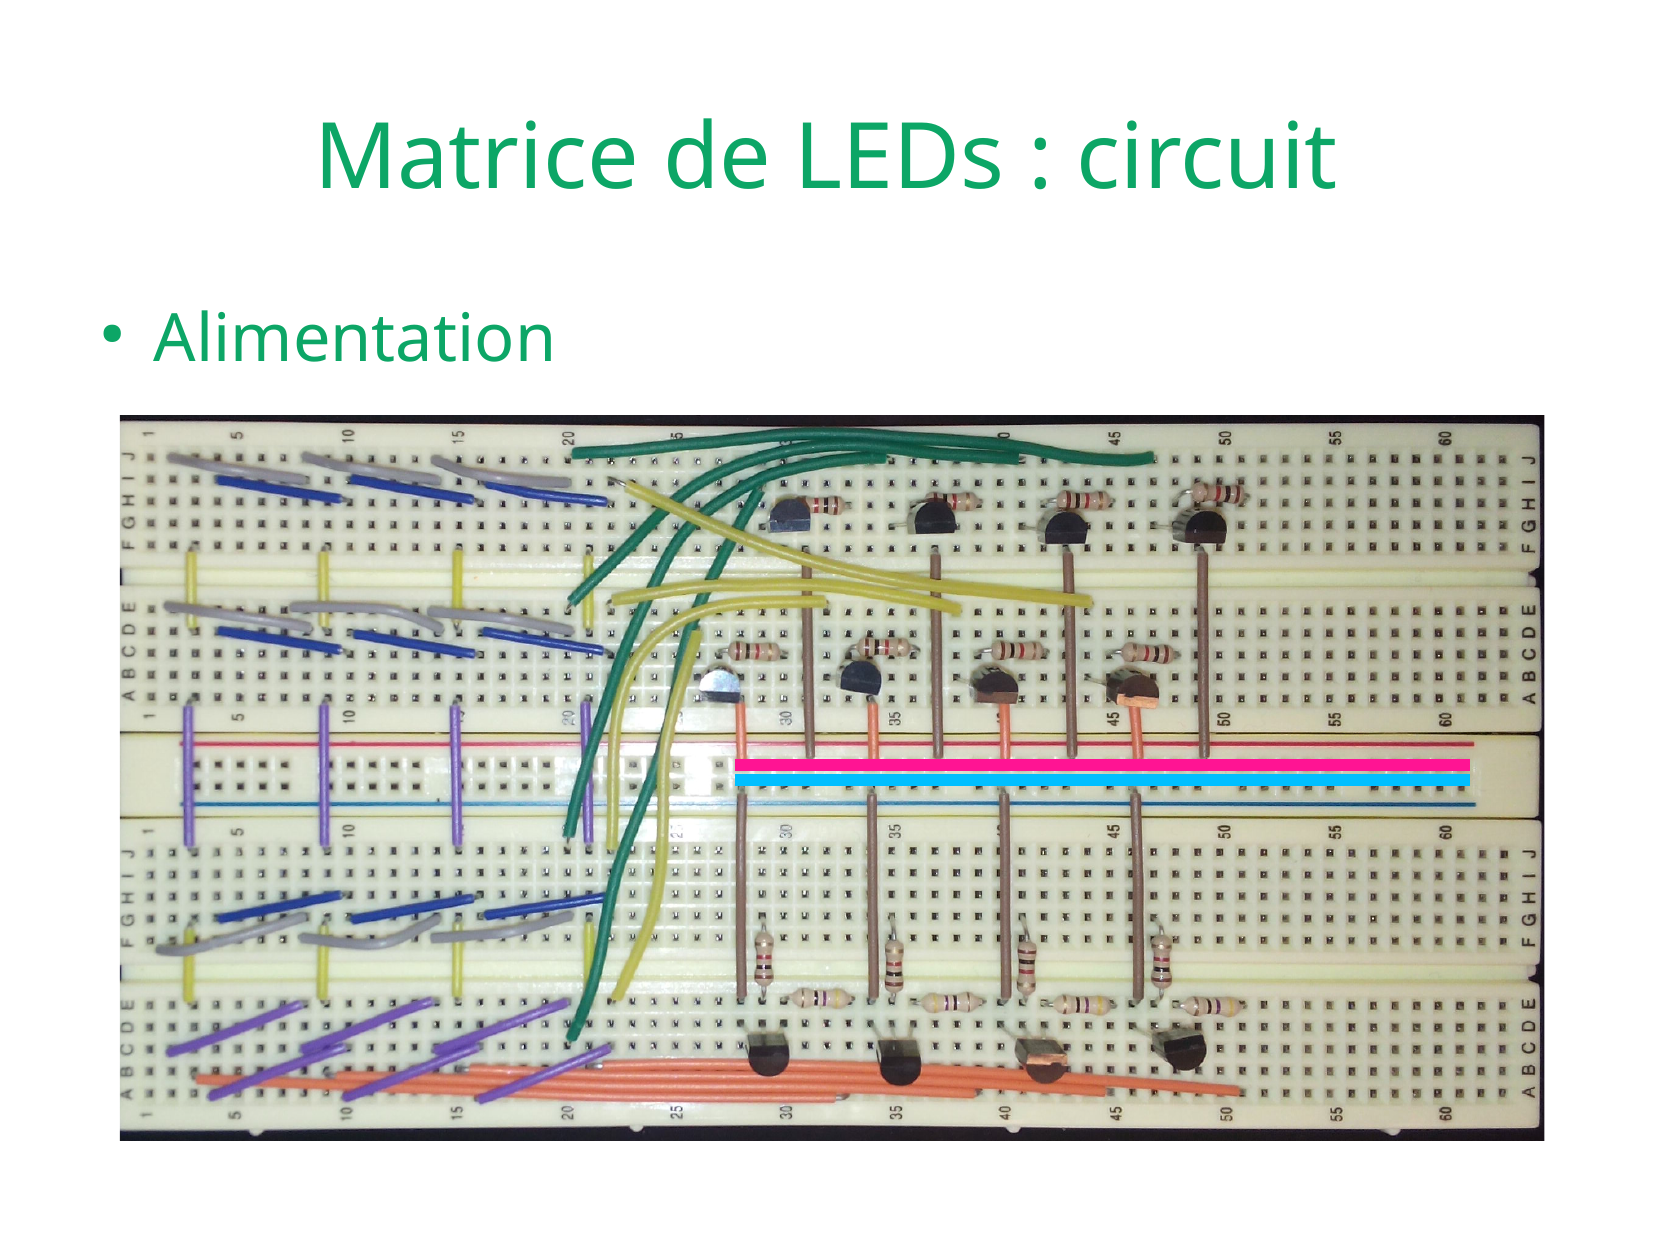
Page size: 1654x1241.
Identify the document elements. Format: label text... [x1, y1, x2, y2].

title Matrice de LEDs : circuit [82, 49, 1571, 257]
list Alimentation [82, 290, 1571, 1010]
picture [119, 415, 1545, 1141]
